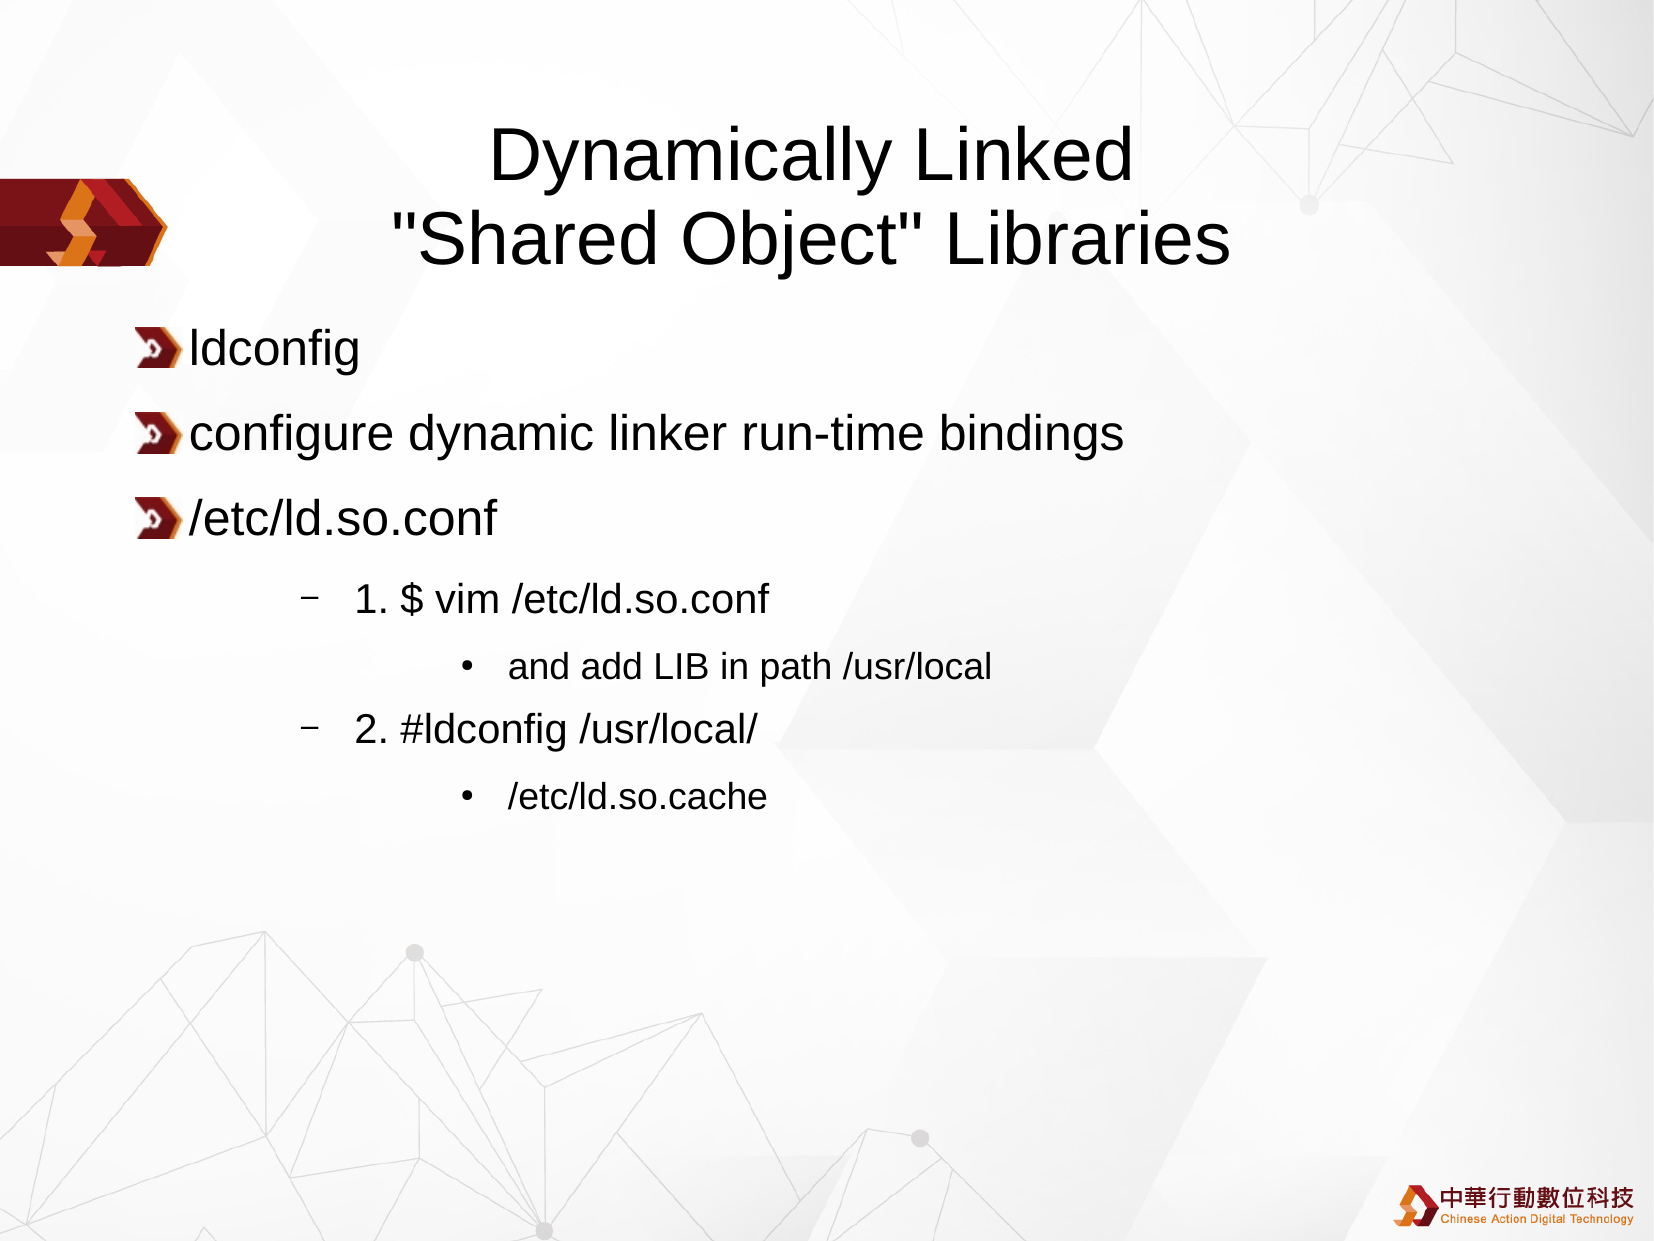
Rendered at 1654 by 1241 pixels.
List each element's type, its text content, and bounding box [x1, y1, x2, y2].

picture [0, 0, 1654, 1241]
list ldconfig configure dynamic linker run-time bindings /etc/ld.so.conf 1. $ vim /etc/ld.so.conf and add LIB in path /usr/local 2. #ldconfig /usr/local/ /etc/ld.so.cache [118, 319, 1571, 1040]
title Dynamically Linked "Shared Object" Libraries [118, 99, 1506, 293]
